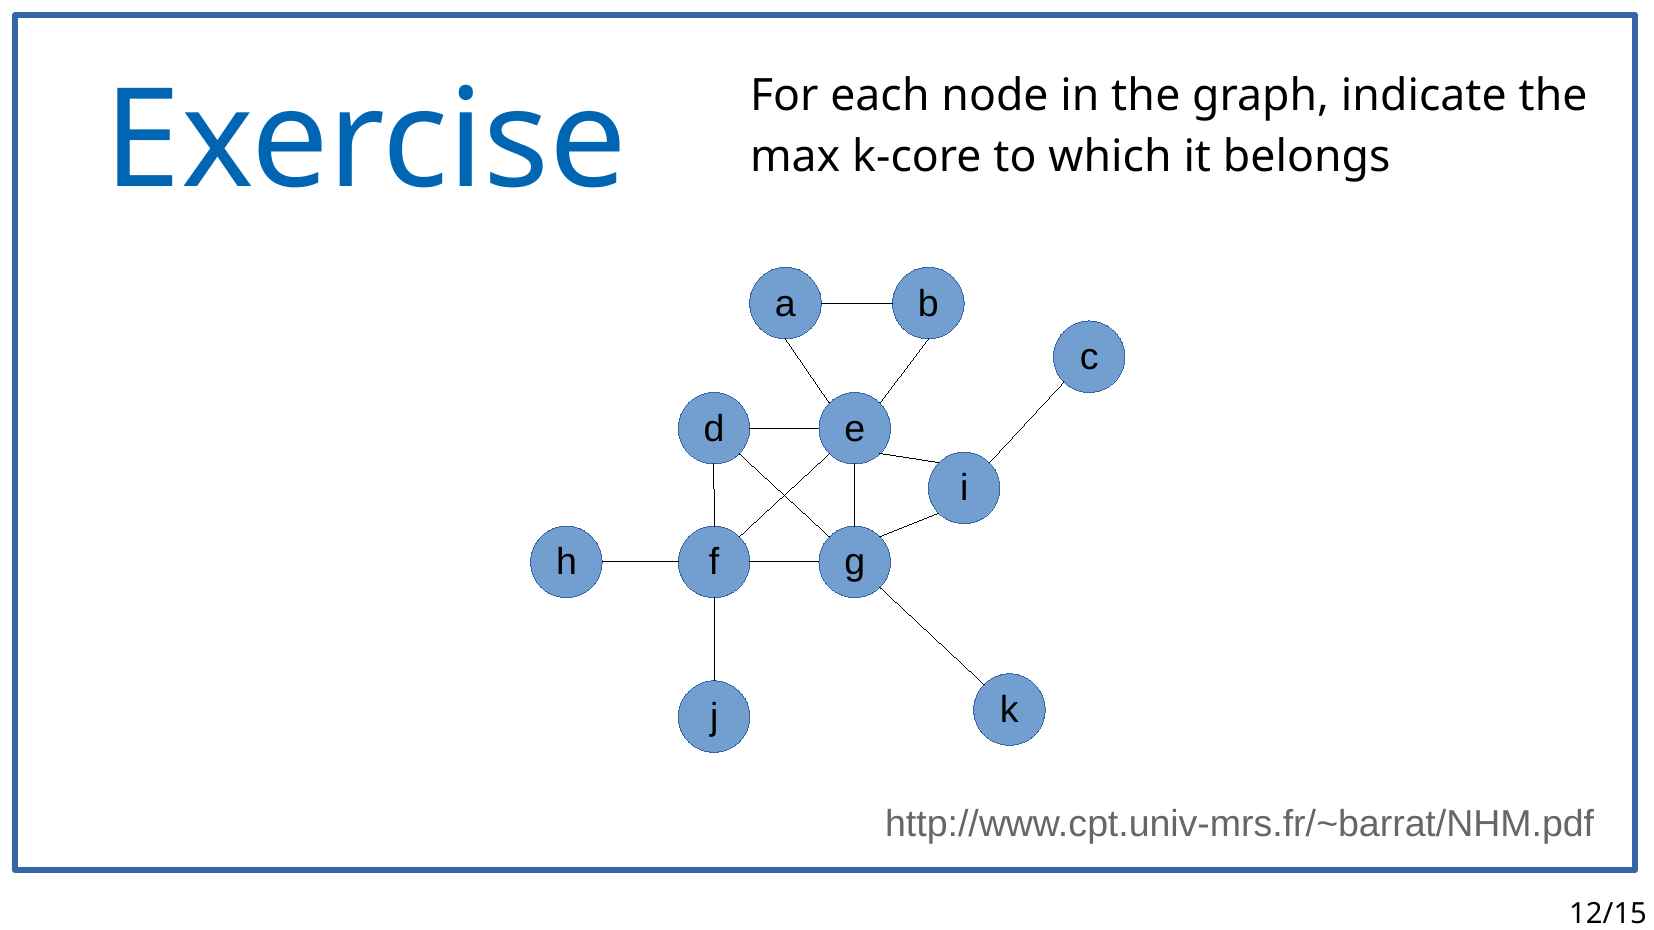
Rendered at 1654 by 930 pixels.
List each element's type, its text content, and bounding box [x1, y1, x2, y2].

text_box f [678, 526, 750, 598]
text_box h [530, 526, 603, 598]
text_box d [678, 392, 750, 464]
list For each node in the graph, indicate the max k-core to which it belongs [750, 62, 1591, 226]
text_box i [928, 452, 1000, 524]
text_box a [749, 267, 822, 339]
title Exercise [34, 29, 698, 237]
text_box j [678, 680, 750, 753]
text_box c [1053, 320, 1125, 393]
text_box g [818, 526, 891, 598]
text_box http://www.cpt.univ-mrs.fr/~barrat/NHM.pdf [821, 795, 1621, 852]
text_box b [892, 267, 965, 339]
text_box e [818, 392, 891, 464]
text_box k [973, 673, 1046, 746]
